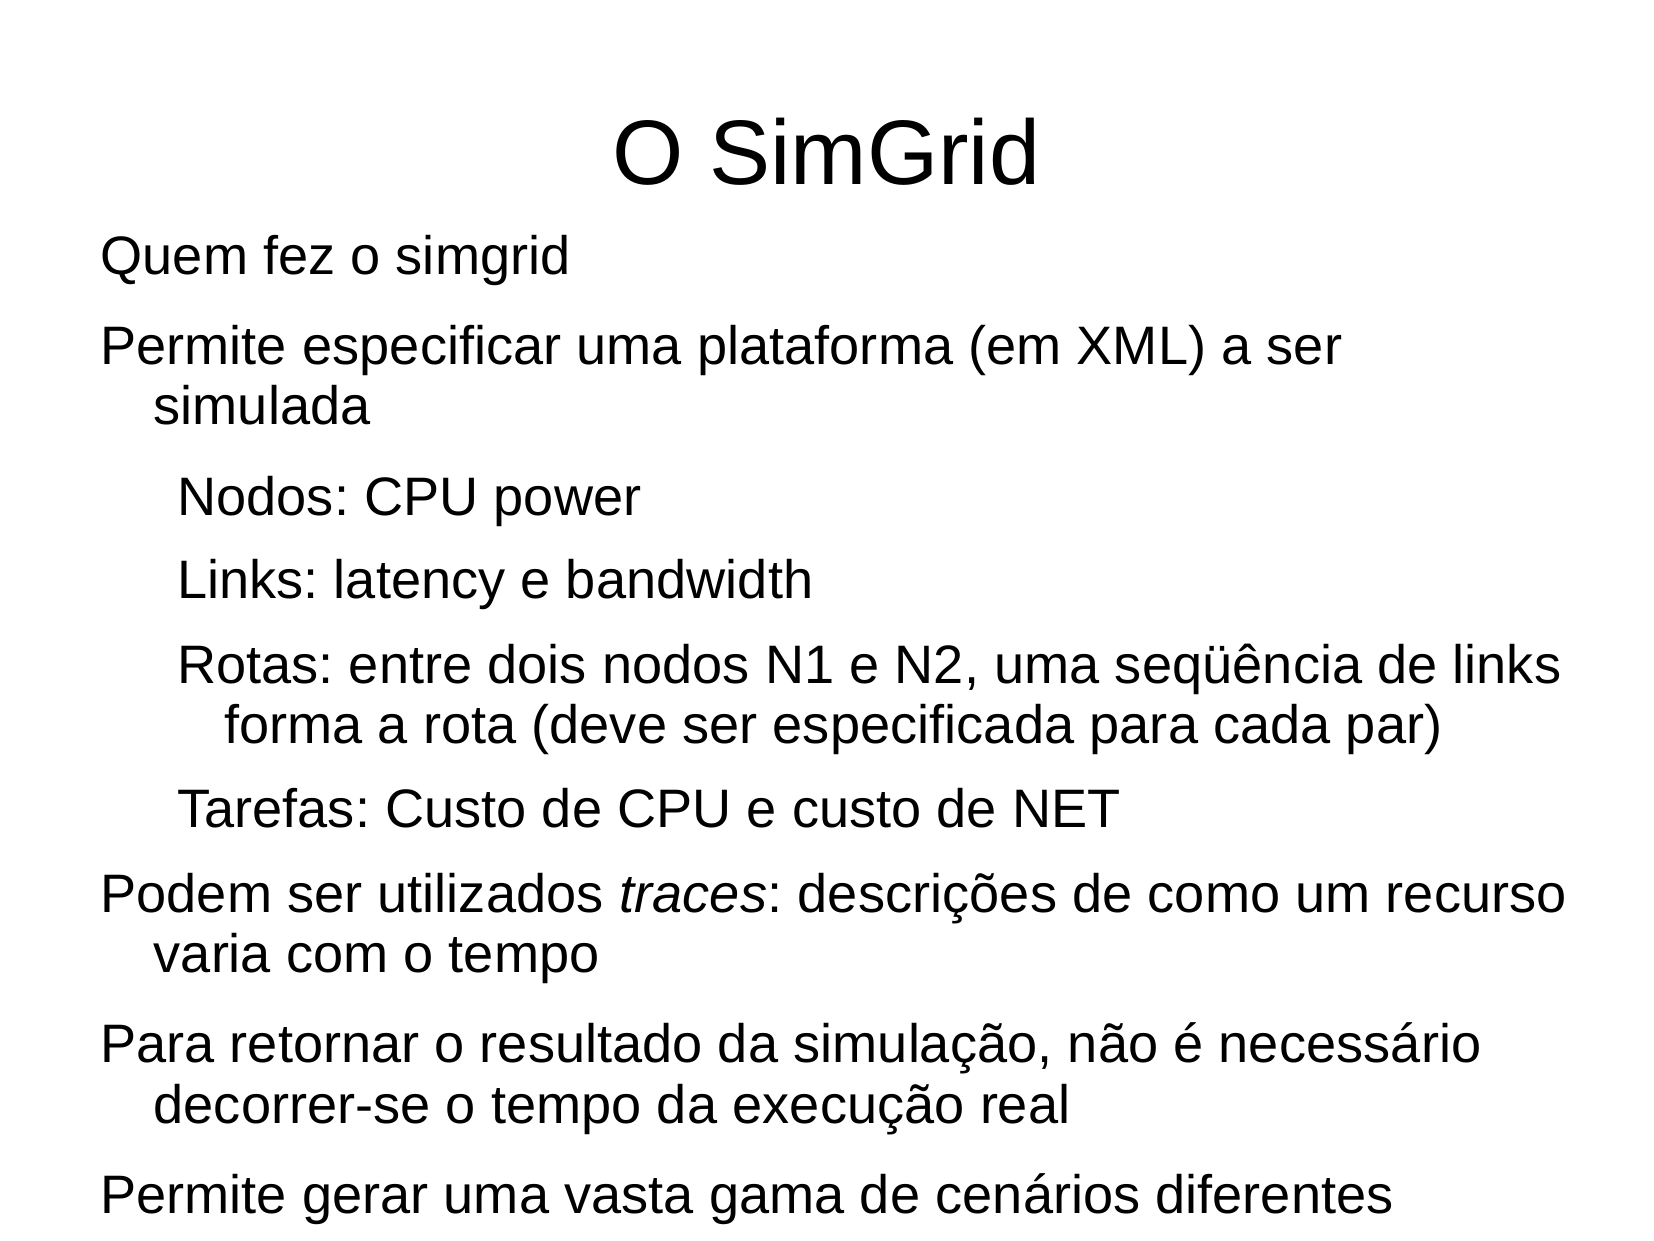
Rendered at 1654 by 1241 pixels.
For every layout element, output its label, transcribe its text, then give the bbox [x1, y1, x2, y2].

title O SimGrid [82, 49, 1571, 225]
list Quem fez o simgrid Permite especificar uma plataforma (em XML) a ser simulada Nodos: CPU power Links: latency e bandwidth Rotas: entre dois nodos N1 e N2, uma seqüência de links forma a rota (deve ser especificada para cada par) Tarefas: Custo de CPU e custo de NET Podem ser utilizados traces: descrições de como um recurso varia com o tempo Para retornar o resultado da simulação, não é necessário decorrer-se o tempo da execução real Permite gerar uma vasta gama de cenários diferentes [82, 225, 1571, 1225]
